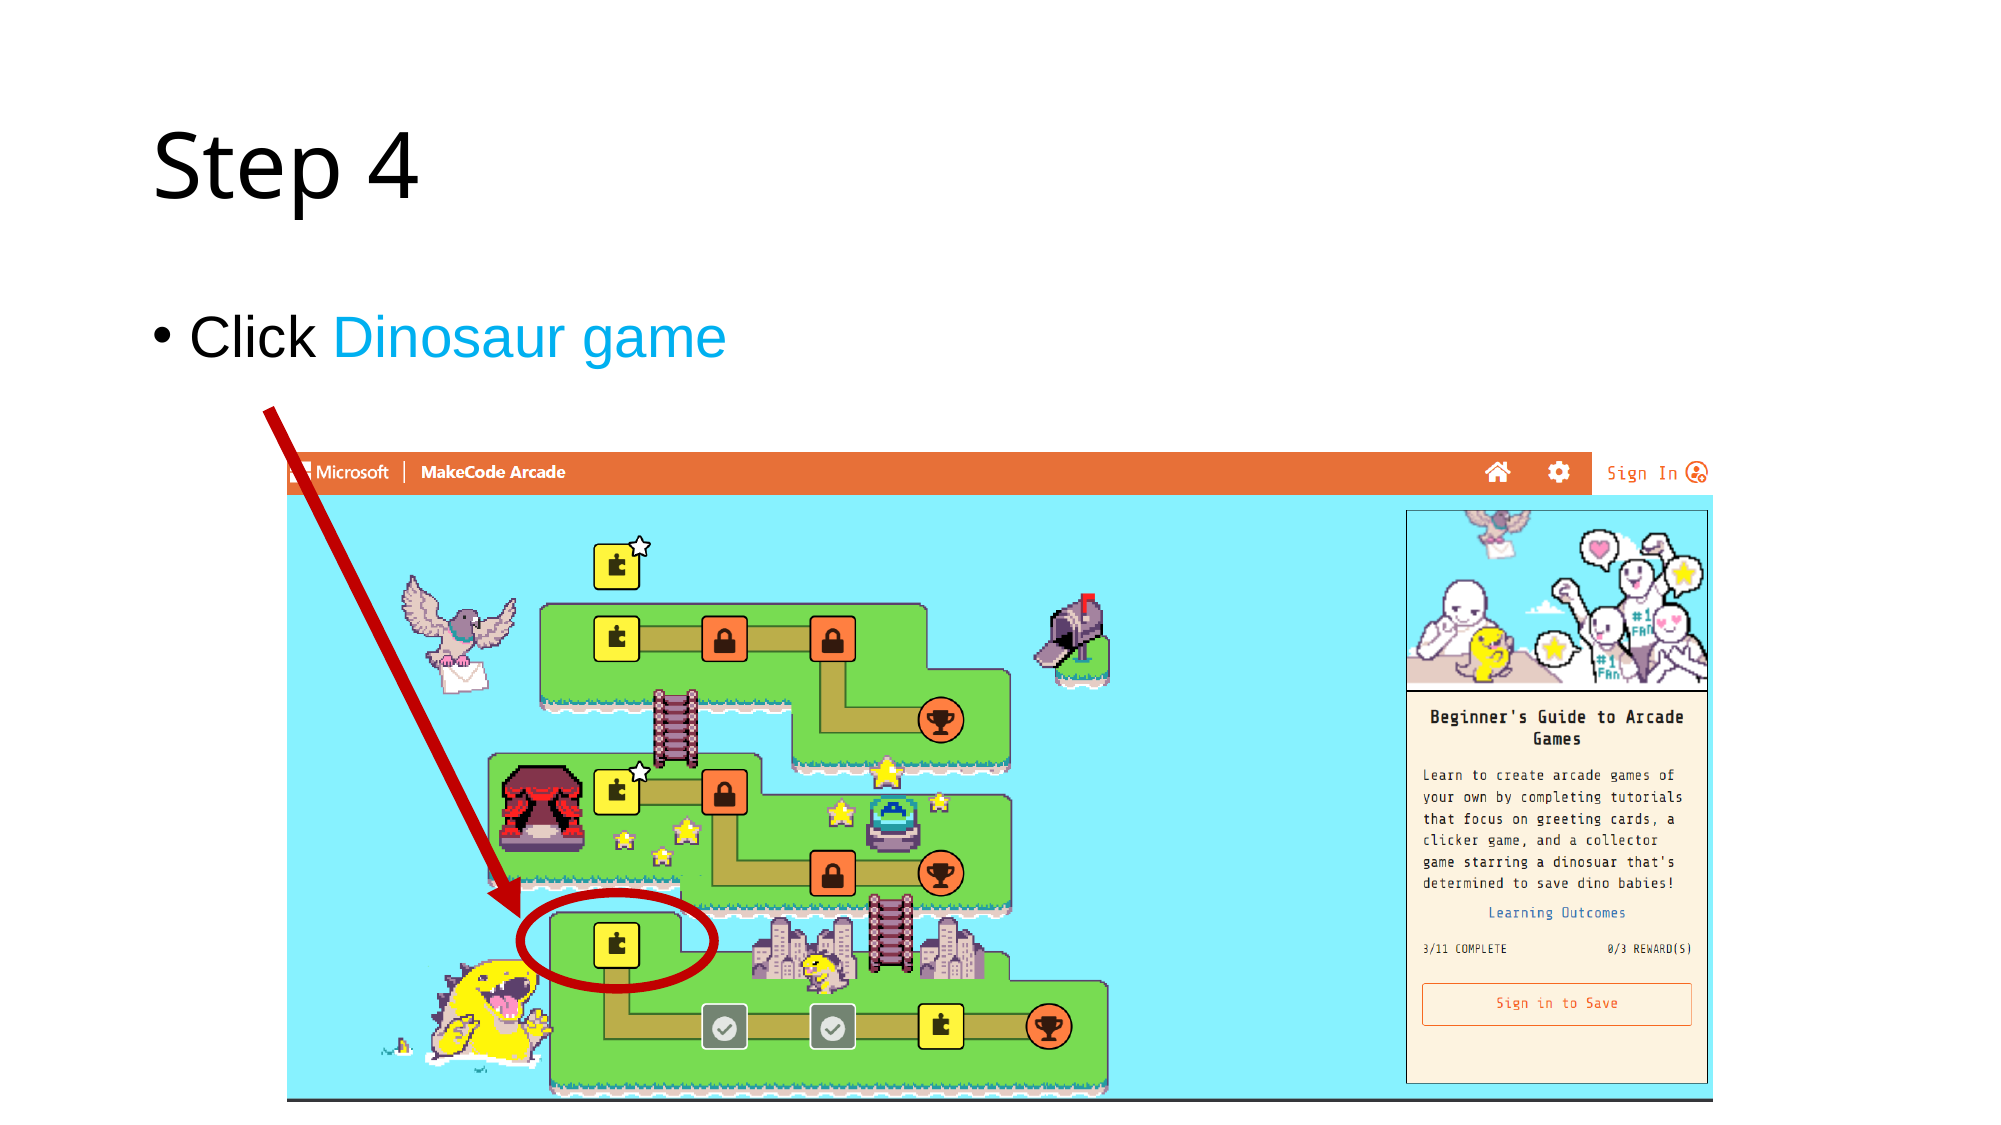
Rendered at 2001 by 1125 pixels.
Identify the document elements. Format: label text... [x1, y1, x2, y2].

picture [287, 1014, 1713, 1102]
title Step 4 [137, 59, 1863, 278]
list Click Dinosaur game [137, 299, 1863, 1014]
